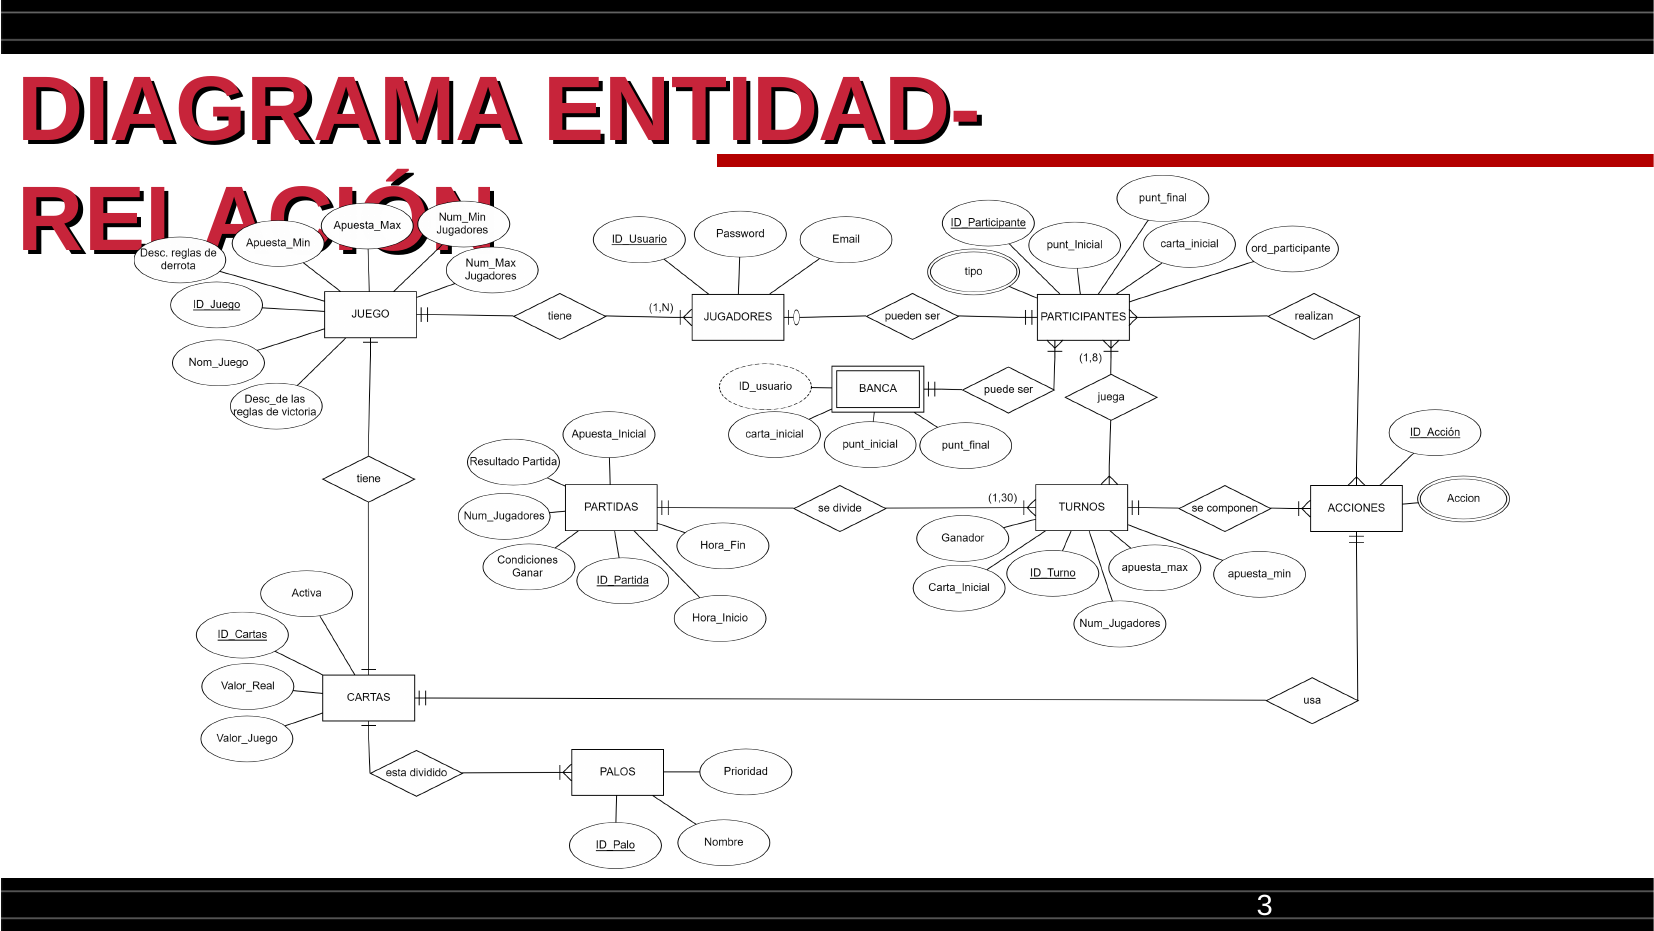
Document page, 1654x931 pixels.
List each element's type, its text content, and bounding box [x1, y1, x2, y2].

picture [128, 169, 1516, 875]
title Diagrama Entidad-Relación [17, 48, 1390, 161]
